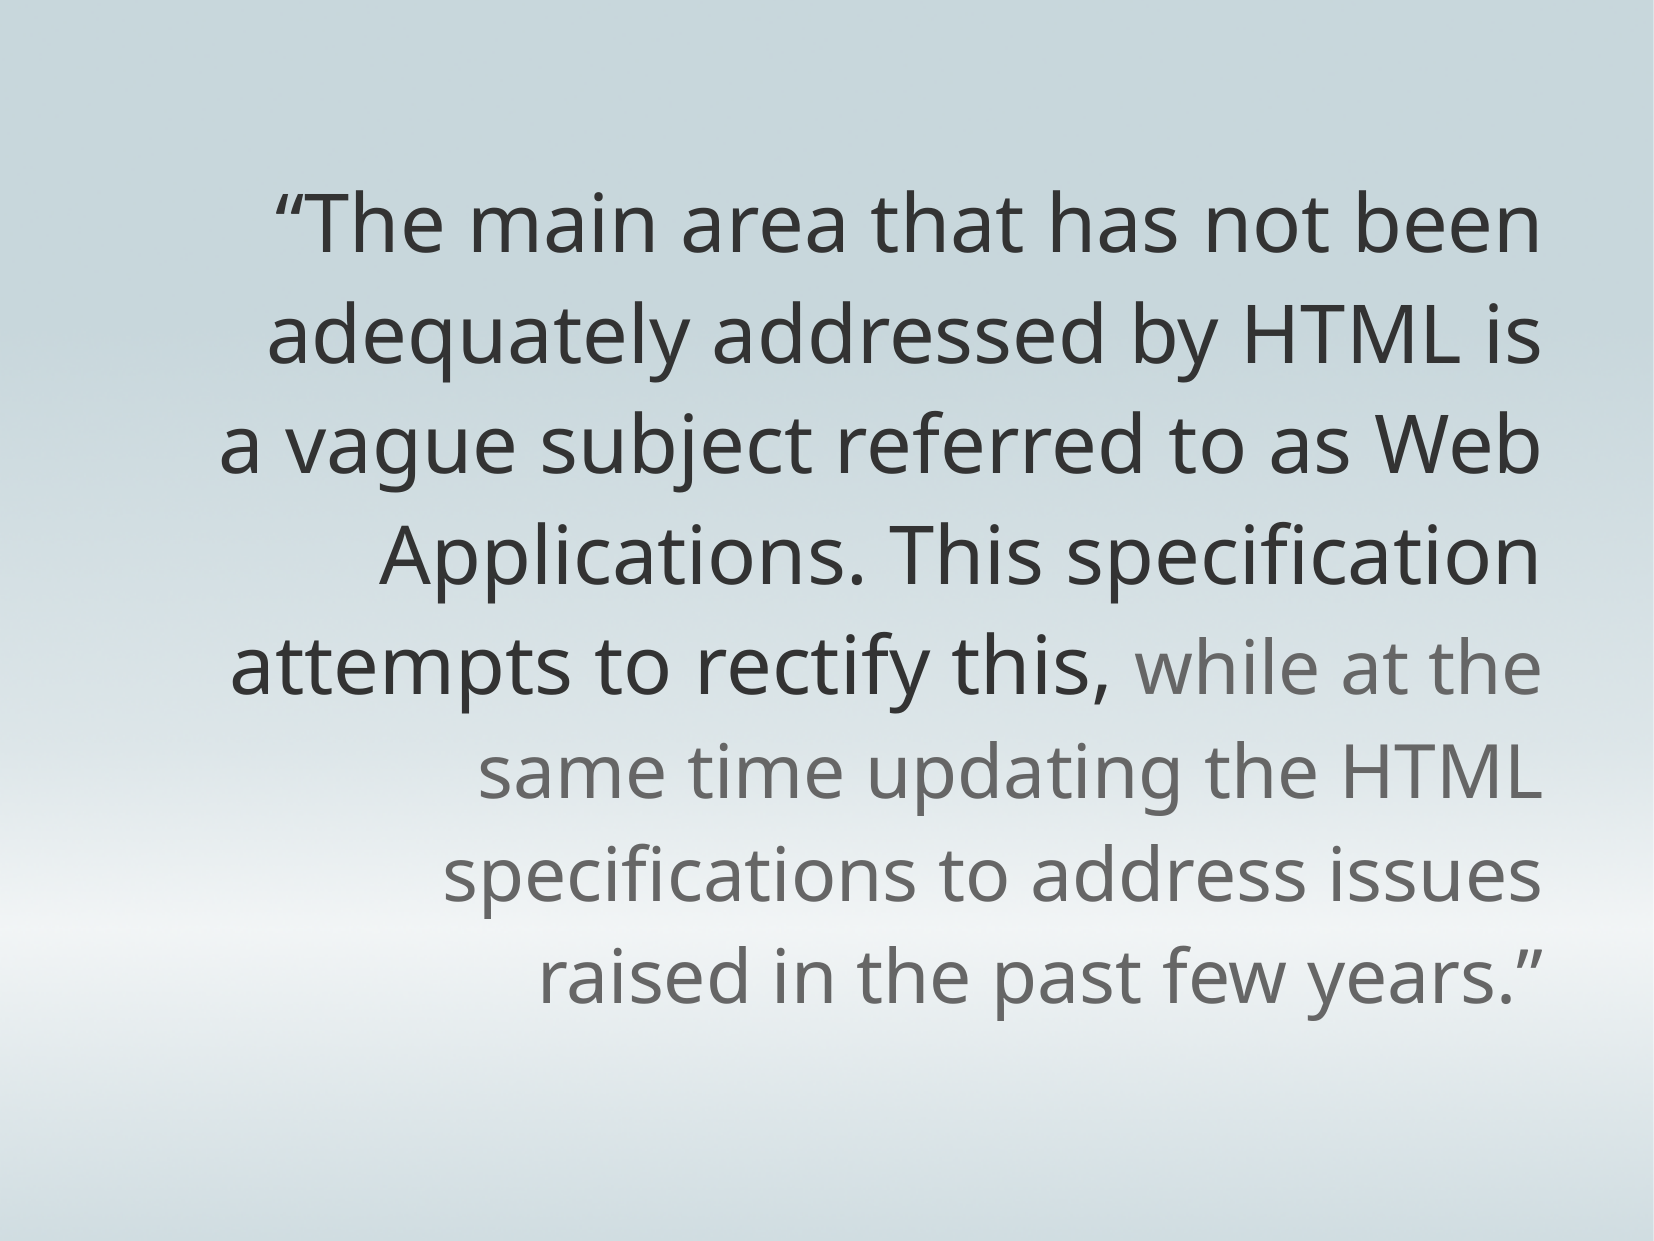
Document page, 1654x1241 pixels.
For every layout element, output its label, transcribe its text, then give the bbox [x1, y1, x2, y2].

text_box “The main area that has not been adequately addressed by HTML is a vague subject referred to as Web Applications. This specification attempts to rectify this, while at the same time updating the HTML specifications to address issues raised in the past few years.” [200, 158, 1560, 1056]
picture [0, 0, 1654, 1241]
